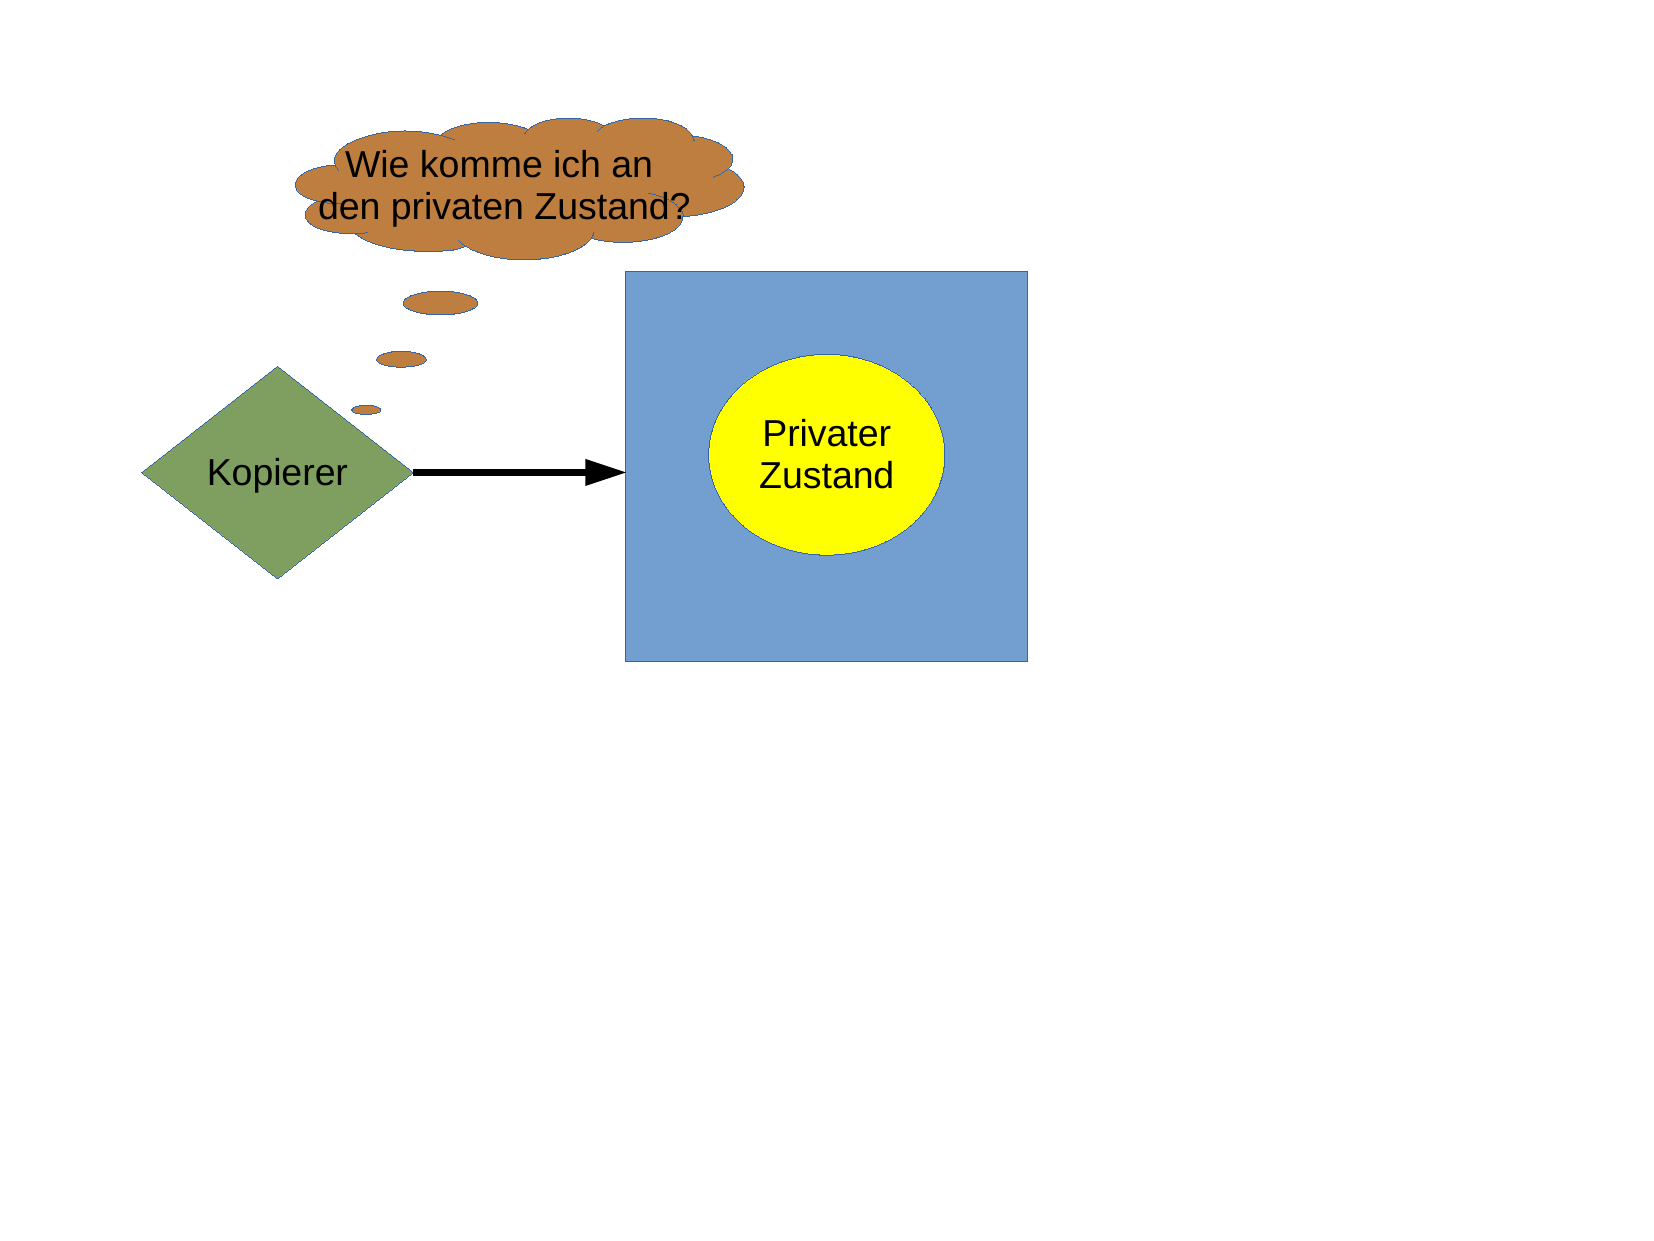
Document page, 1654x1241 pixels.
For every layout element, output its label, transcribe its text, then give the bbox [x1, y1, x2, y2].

text_box [625, 271, 1028, 662]
text_box Wie komme ich an den privaten Zustand? [403, 291, 478, 315]
text_box Kopierer [141, 366, 413, 579]
text_box Privater Zustand [708, 354, 945, 556]
text_box Wie komme ich an den privaten Zustand? [295, 118, 745, 260]
text_box Wie komme ich an den privaten Zustand? [376, 351, 427, 368]
